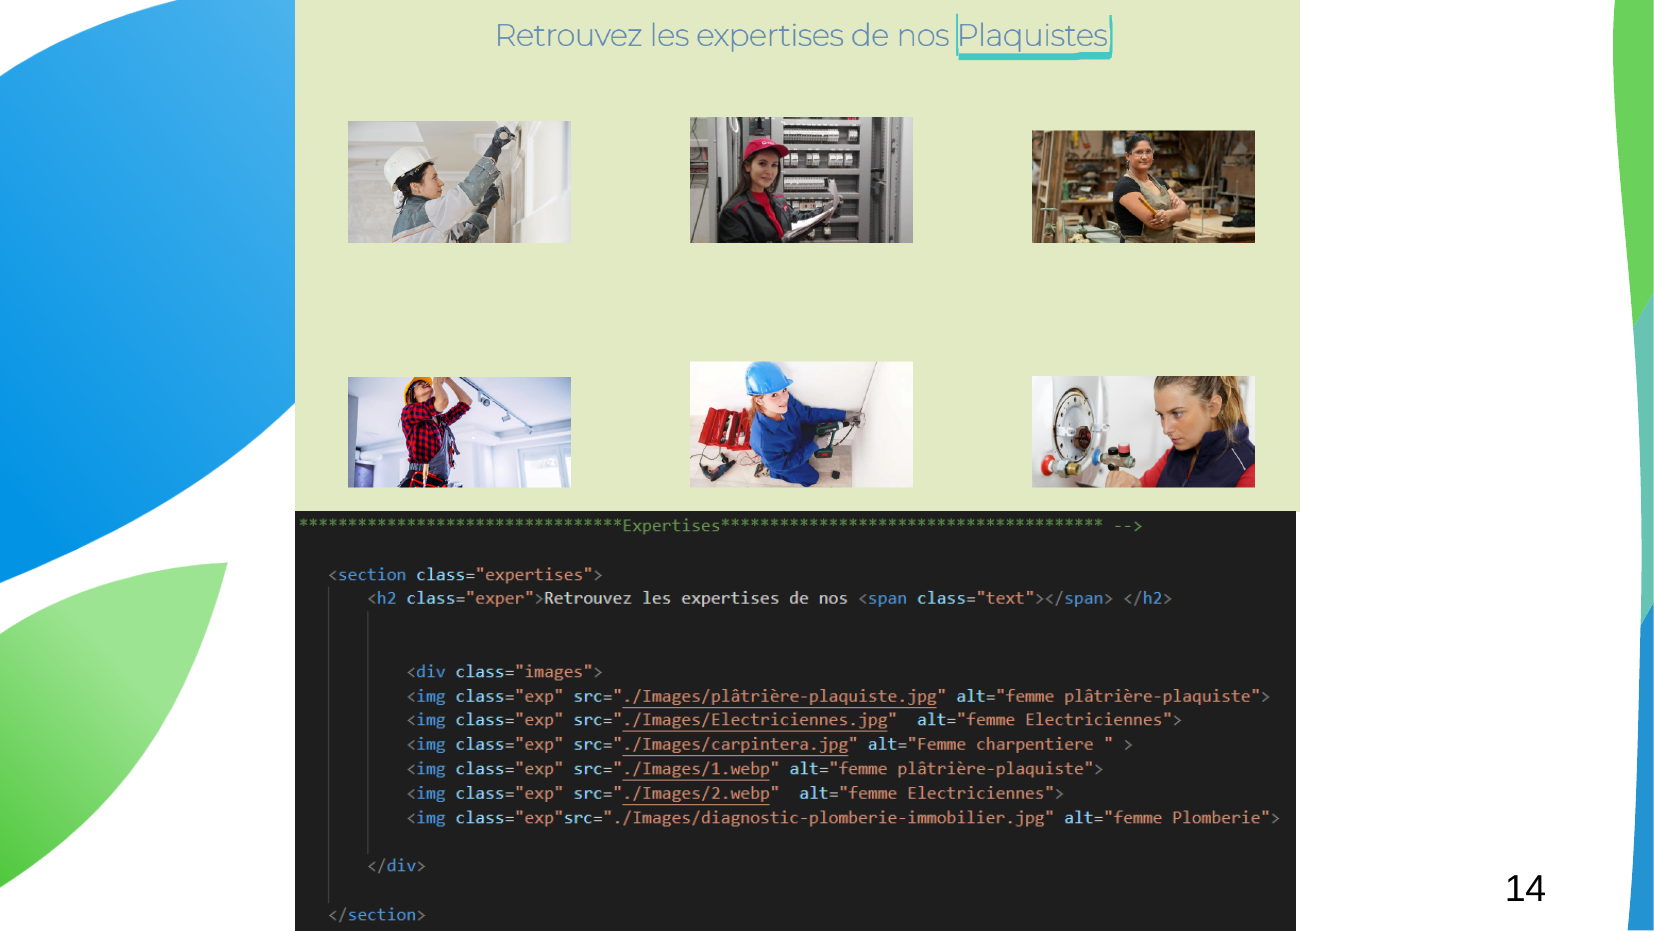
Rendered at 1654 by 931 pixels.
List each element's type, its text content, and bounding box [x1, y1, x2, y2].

picture [0, 0, 1300, 931]
text_box <numéro> [1490, 860, 1654, 931]
